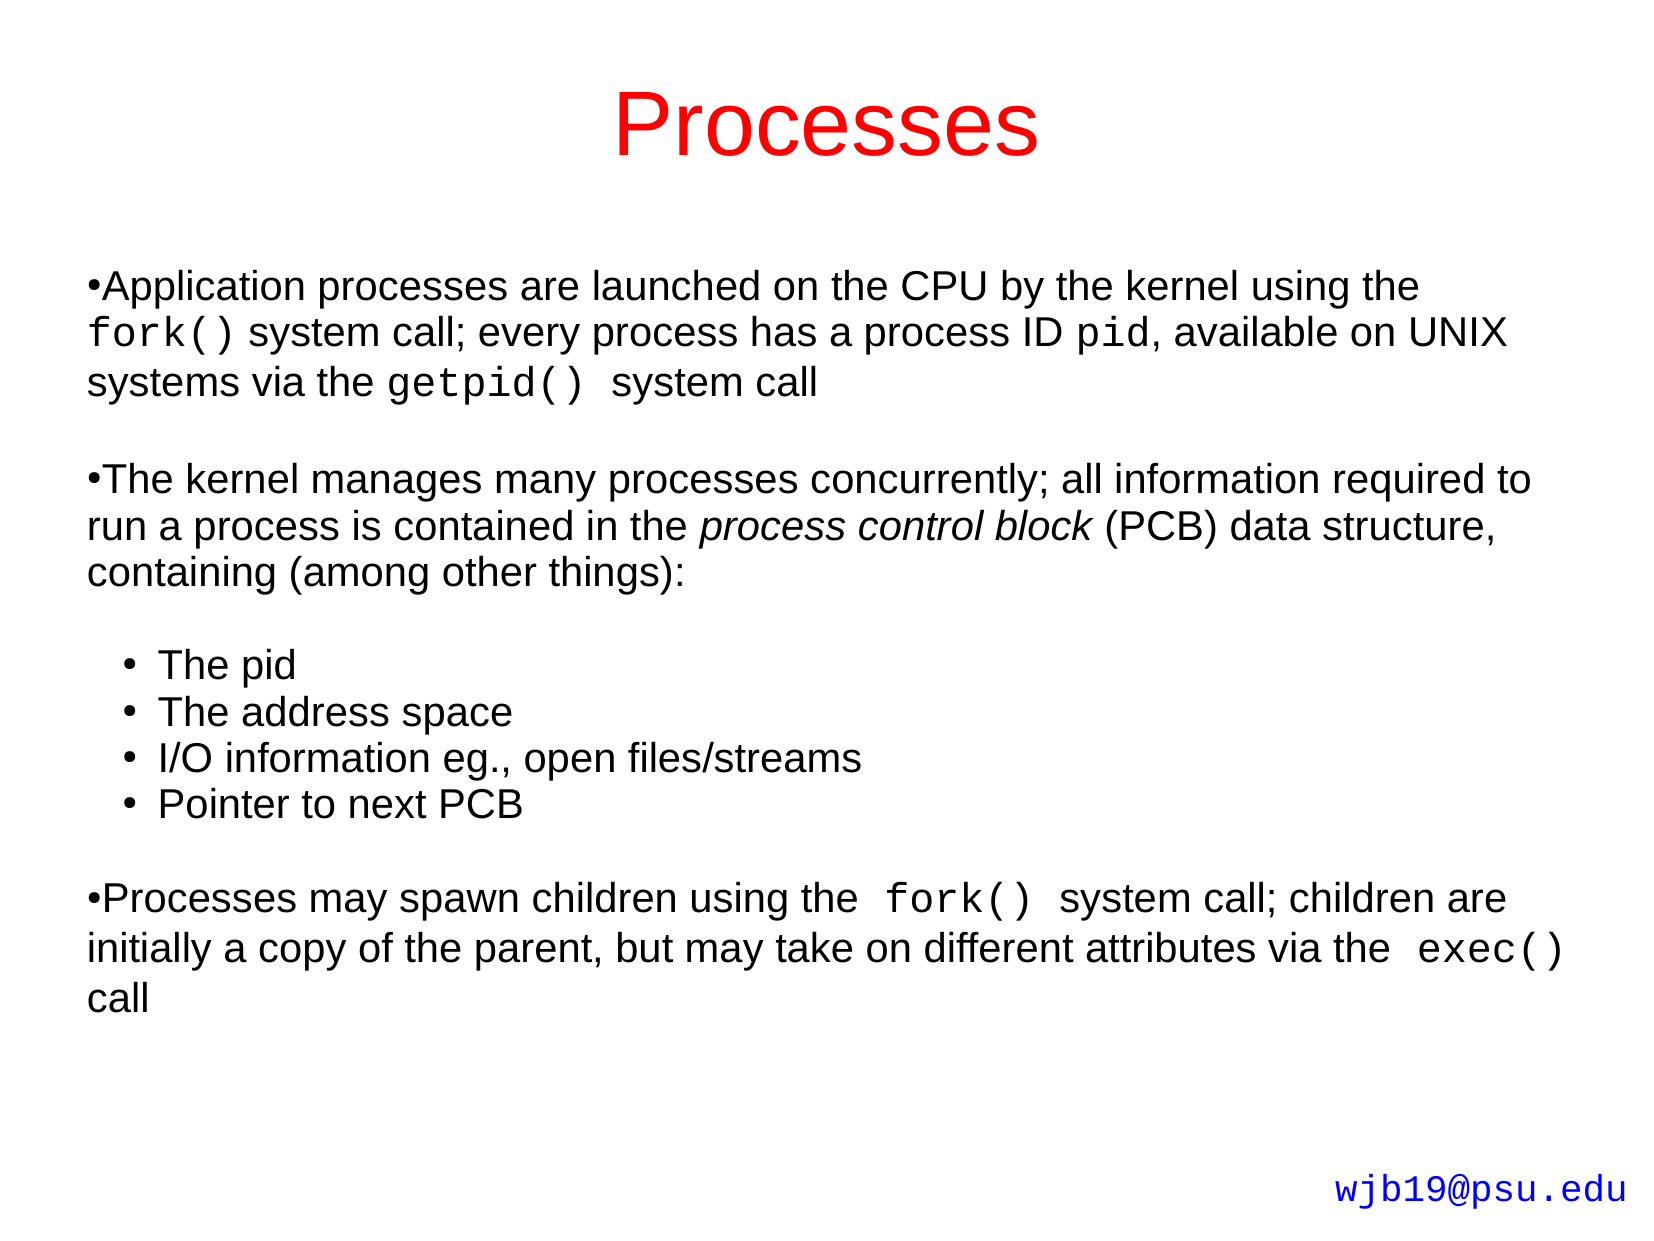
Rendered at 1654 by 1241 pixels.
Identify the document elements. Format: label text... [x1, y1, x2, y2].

title Processes [82, 19, 1571, 227]
subtitle Application processes are launched on the CPU by the kernel using the fork() system call; every process has a process ID pid, available on UNIX systems via the getpid() system call The kernel manages many processes concurrently; all information required to run a process is contained in the process control block (PCB) data structure, containing (among other things): The pid The address space I/O information eg., open files/streams Pointer to next PCB Processes may spawn children using the fork() system call; children are initially a copy of the parent, but may take on different attributes via the exec() call [86, 262, 1576, 1081]
text_box wjb19@psu.edu [1320, 1162, 1643, 1220]
